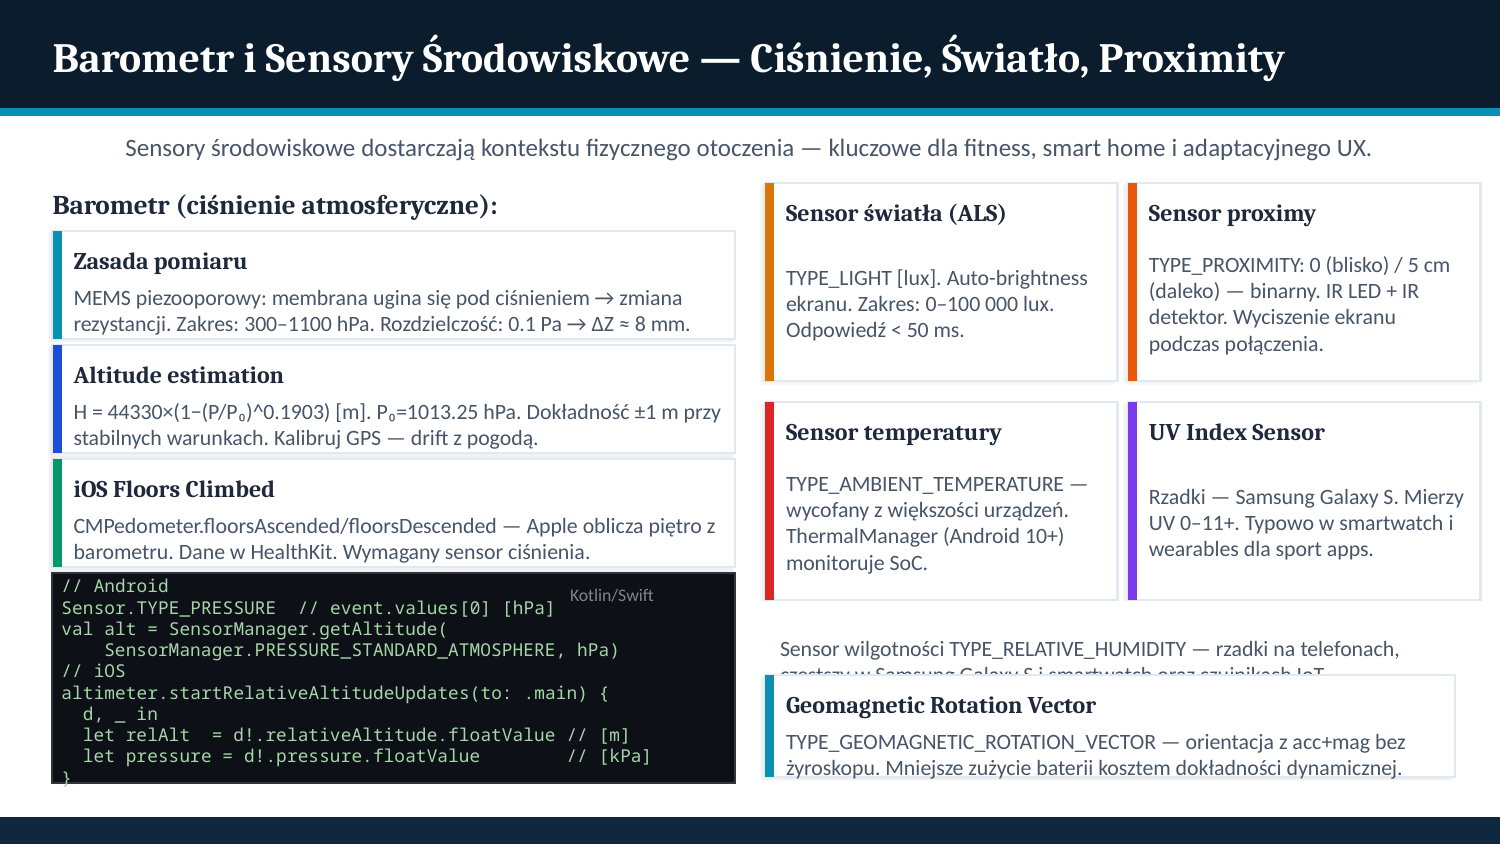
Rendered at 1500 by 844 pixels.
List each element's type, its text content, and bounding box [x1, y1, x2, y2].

text_box iOS Floors Climbed [73, 468, 726, 507]
text_box Sensor światła (ALS) [786, 192, 1109, 231]
text_box Rzadki — Samsung Galaxy S. Mierzy UV 0–11+. Typowo w smartwatch i wearables dla sport apps. [1149, 454, 1471, 590]
text_box Geomagnetic Rotation Vector [786, 684, 1446, 723]
text_box [52, 459, 735, 567]
text_box [855, 767, 861, 774]
text_box Barometr (ciśnienie atmosferyczne): [52, 183, 735, 225]
text_box [765, 183, 1118, 381]
text_box [765, 675, 1455, 777]
text_box [1190, 767, 1196, 774]
text_box Sensor temperatury [786, 411, 1109, 450]
text_box [1128, 183, 1481, 381]
text_box MEMS piezooporowy: membrana ugina się pod ciśnieniem → zmiana rezystancji. Zakres: 300–1100 hPa. Rozdzielczość: 0.1 Pa → ΔZ ≈ 8 mm. [73, 284, 726, 329]
text_box [52, 231, 735, 339]
text_box CMPedometer.floorsAscended/floorsDescended — Apple oblicza piętro z barometru. Dane w HealthKit. Wymagany sensor ciśnienia. [73, 511, 726, 557]
text_box [1303, 767, 1393, 777]
text_box Zasada pomiaru [73, 240, 726, 279]
text_box [52, 573, 735, 783]
text_box [52, 345, 735, 453]
text_box [814, 767, 820, 774]
text_box [843, 767, 849, 774]
text_box [1110, 767, 1116, 774]
text_box [1001, 767, 1302, 777]
text_box Sensory środowiskowe dostarczają kontekstu fizycznego otoczenia — kluczowe dla fitness, smart home i adaptacyjnego UX. [53, 123, 1448, 171]
text_box [935, 767, 1000, 777]
text_box Sensor proximy [1149, 192, 1471, 231]
text_box [765, 402, 1118, 600]
text_box [1250, 767, 1256, 774]
text_box TYPE_LIGHT [lux]. Auto-brightness ekranu. Zakres: 0–100 000 lux. Odpowiedź < 50 ms. [786, 236, 1109, 371]
text_box Sensor wilgotności TYPE_RELATIVE_HUMIDITY — rzadki na telefonach, częstszy w Samsung Galaxy S i smartwatch oraz czujnikach IoT. [765, 627, 1455, 669]
text_box [1039, 767, 1045, 774]
text_box TYPE_GEOMAGNETIC_ROTATION_VECTOR — orientacja z acc+mag bez żyroskopu. Mniejsze zużycie baterii kosztem dokładności dynamicznej. [786, 728, 1446, 767]
text_box [799, 767, 853, 777]
text_box UV Index Sensor [1149, 411, 1471, 450]
text_box H = 44330×(1−(P/P₀)^0.1903) [m]. P₀=1013.25 hPa. Dokładność ±1 m przy stabilnych warunkach. Kalibruj GPS — drift z pogodą. [73, 398, 726, 443]
text_box [1128, 402, 1481, 600]
text_box [0, 0, 1500, 116]
text_box TYPE_PROXIMITY: 0 (blisko) / 5 cm (daleko) — binarny. IR LED + IR detektor. Wyciszenie ekranu podczas połączenia. [1149, 236, 1471, 371]
text_box [0, 817, 1500, 844]
text_box TYPE_AMBIENT_TEMPERATURE — wycofany z większości urządzeń. ThermalManager (Android 10+) monitoruje SoC. [786, 454, 1109, 590]
text_box Altitude estimation [73, 354, 726, 393]
text_box // Android Sensor.TYPE_PRESSURE // event.values[0] [hPa] val alt = SensorManager.getAltitude( SensorManager.PRESSURE_STANDARD_ATMOSPHERE, hPa) // iOS altimeter.startRelativeAltitudeUpdates(to: .main) { d, _ in let relAlt = d!.relativeAltitude.floatValue // [m] let pressure = d!.pressure.floatValue // [kPa] } [61, 575, 717, 737]
text_box [855, 767, 933, 777]
text_box Barometr i Sensory Środowiskowe — Ciśnienie, Światło, Proximity [53, 9, 1448, 102]
